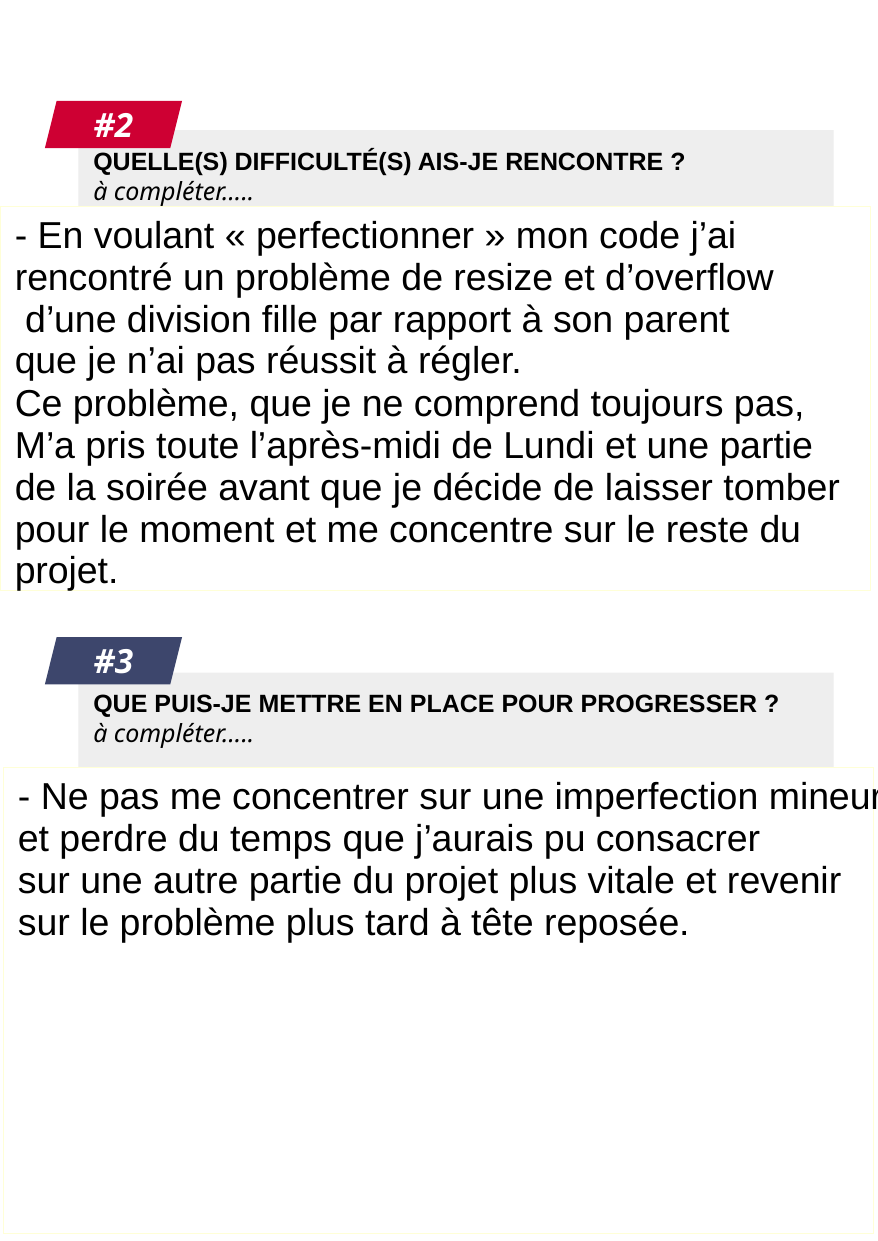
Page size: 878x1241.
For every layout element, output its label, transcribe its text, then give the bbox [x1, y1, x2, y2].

text_box #2 [44, 100, 183, 149]
text_box QUE PUIS-JE METTRE EN PLACE POUR PROGRESSER ? à compléter….. [78, 672, 834, 767]
text_box #3 [44, 637, 183, 685]
text_box - En voulant « perfectionner » mon code j’ai rencontré un problème de resize et d’overflow d’une division fille par rapport à son parent que je n’ai pas réussit à régler. Ce problème, que je ne comprend toujours pas, M’a pris toute l’après-midi de Lundi et une partie de la soirée avant que je décide de laisser tomber pour le moment et me concentre sur le reste du projet. [0, 206, 871, 591]
text_box QUELLE(S) DIFFICULTÉ(S) AIS-JE RENCONTRE ? à compléter….. [78, 130, 834, 206]
text_box - Ne pas me concentrer sur une imperfection mineur et perdre du temps que j’aurais pu consacrer sur une autre partie du projet plus vitale et revenir sur le problème plus tard à tête reposée. [3, 767, 874, 1234]
